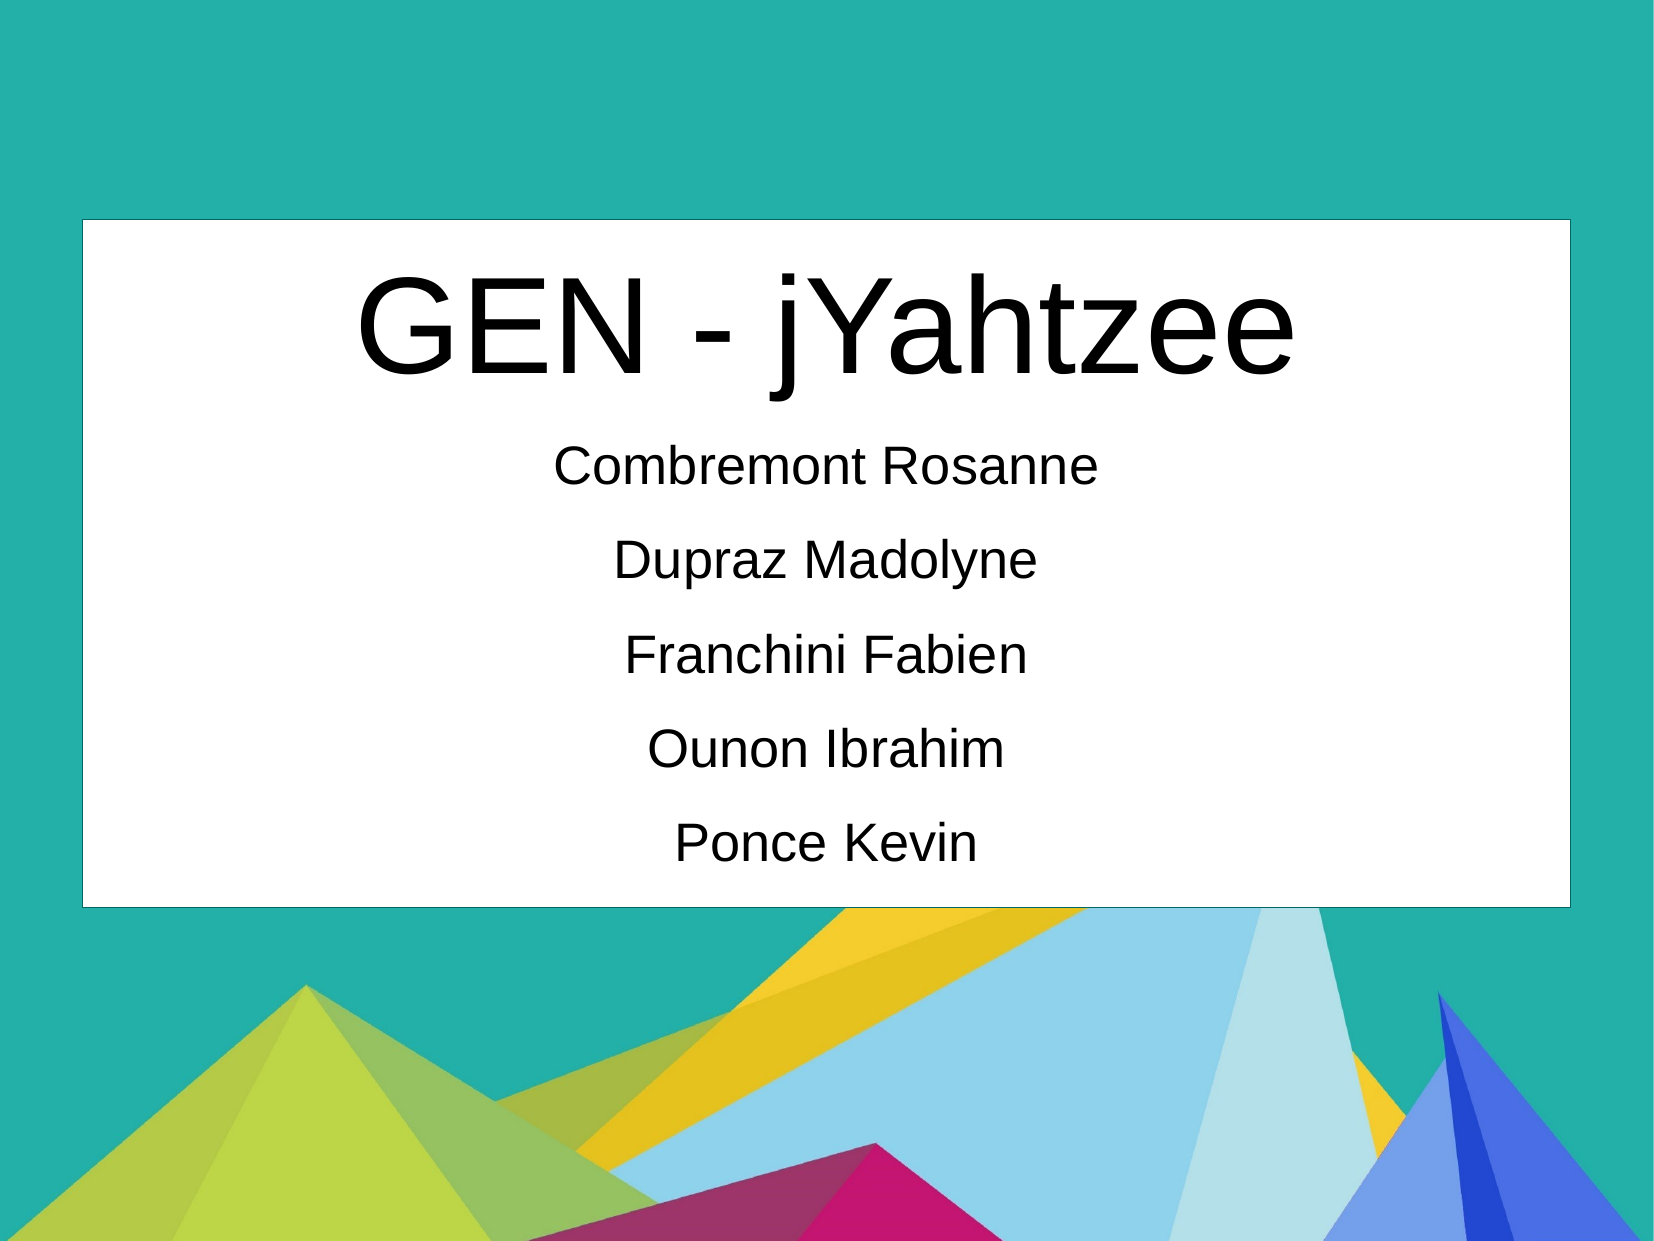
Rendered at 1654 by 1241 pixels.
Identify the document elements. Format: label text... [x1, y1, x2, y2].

subtitle GEN - jYahtzee Combremont Rosanne Dupraz Madolyne Franchini Fabien Ounon Ibrahim Ponce Kevin [82, 143, 1571, 1104]
picture [0, 0, 1654, 1241]
